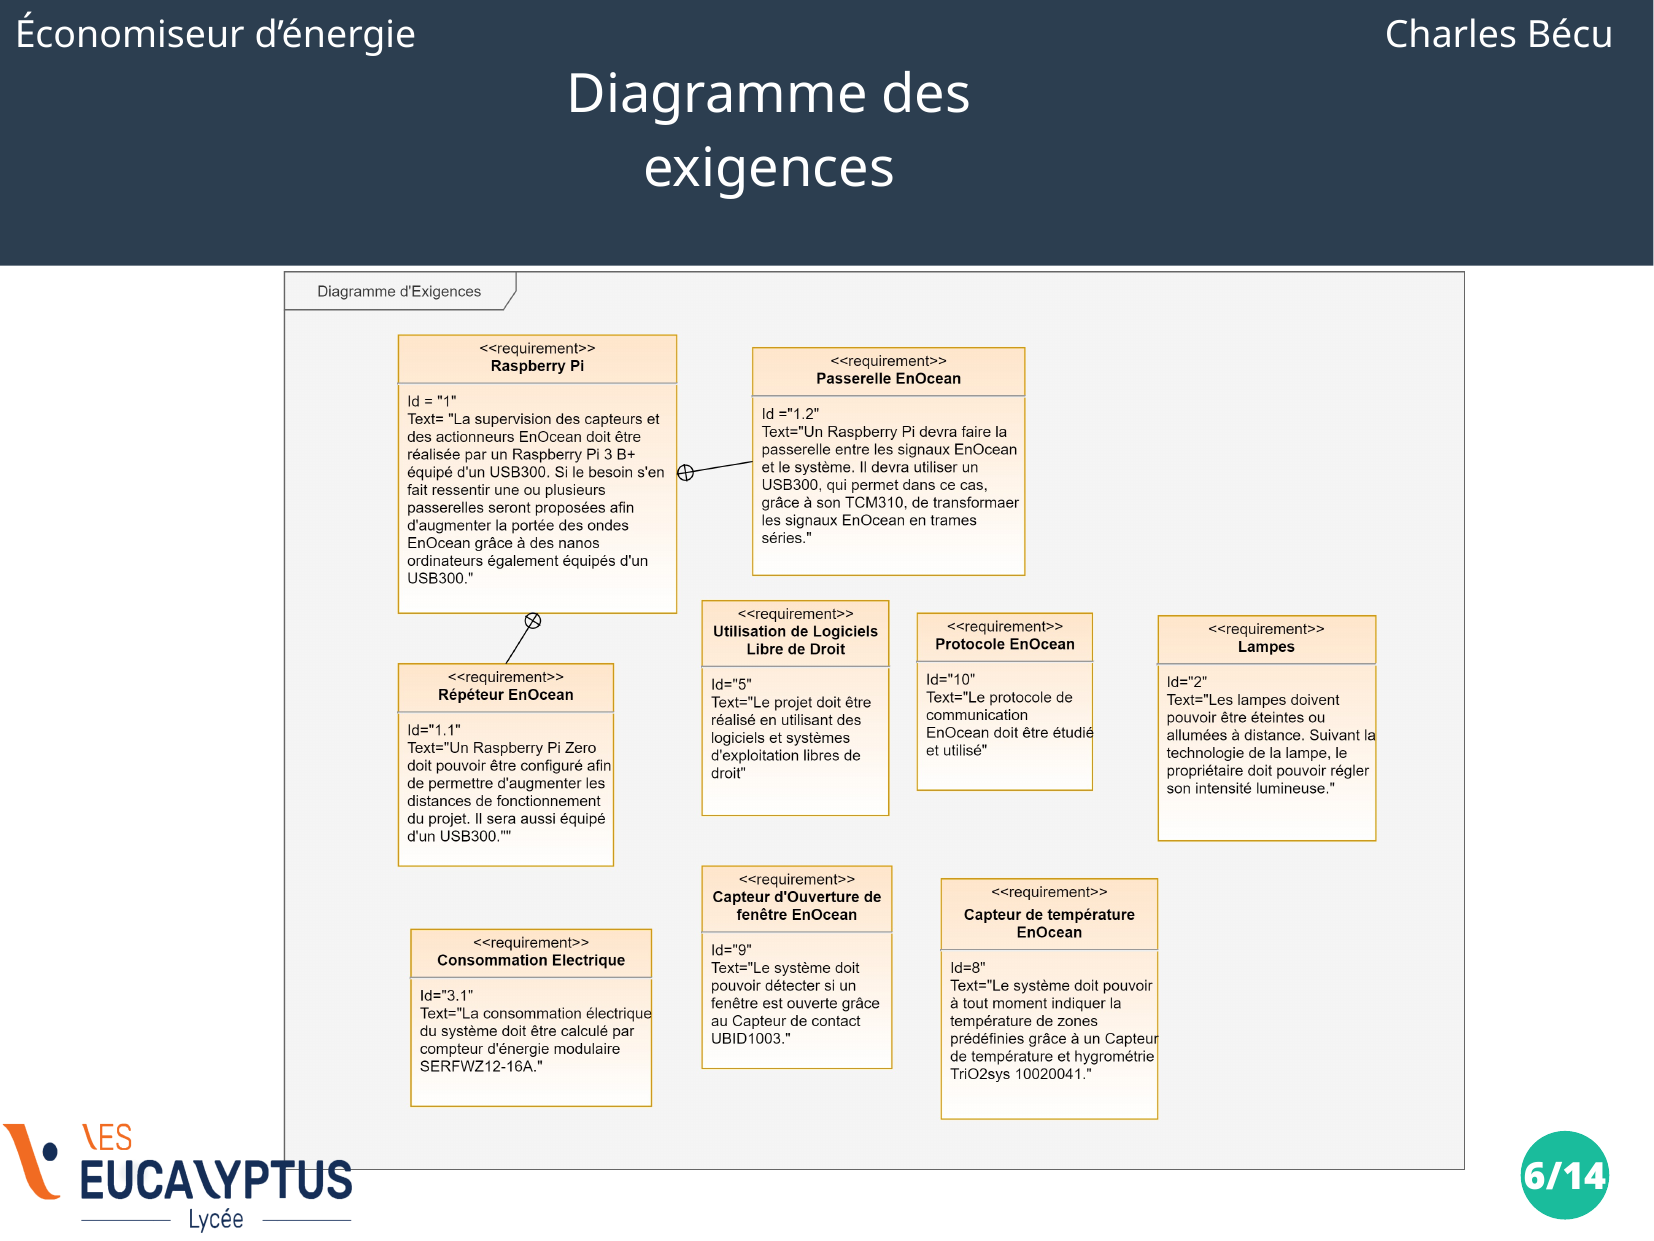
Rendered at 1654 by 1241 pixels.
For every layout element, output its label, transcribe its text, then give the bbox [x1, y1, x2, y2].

title Diagramme des exigences [566, 49, 1205, 207]
text_box Économiseur d’énergie [0, 0, 438, 110]
picture [0, 271, 1465, 1236]
text_box Charles Bécu [1370, 0, 1654, 110]
